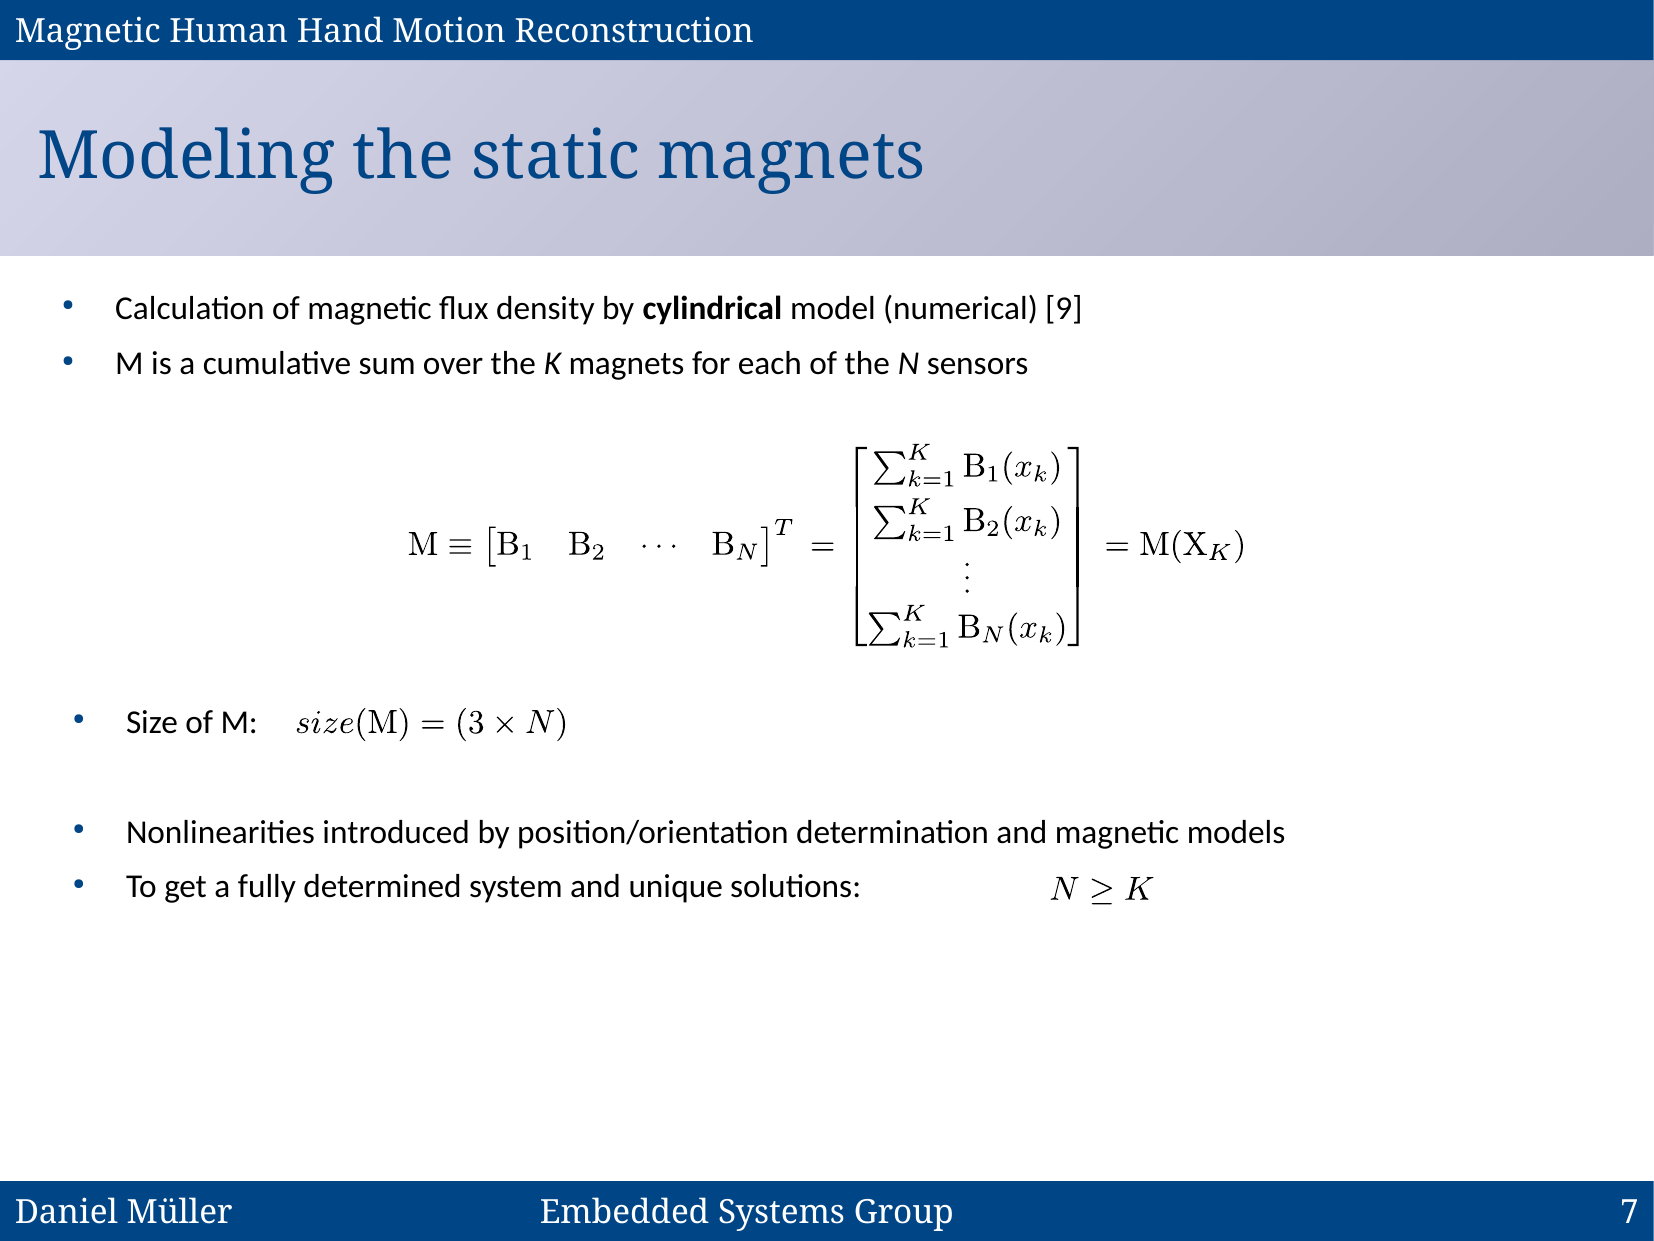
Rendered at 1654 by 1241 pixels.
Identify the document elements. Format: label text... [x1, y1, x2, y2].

list Size of M: Nonlinearities introduced by position/orientation determination and magnetic models To get a fully determined system and unique solutions: [55, 645, 1621, 1080]
title Modeling the static magnets [37, 47, 1411, 256]
text_box [1049, 876, 1155, 905]
text_box [407, 443, 1247, 645]
list Calculation of magnetic flux density by cylindrical model (numerical) [9] M is a cumulative sum over the K magnets for each of the N sensors [44, 280, 1610, 550]
text_box [294, 707, 569, 742]
